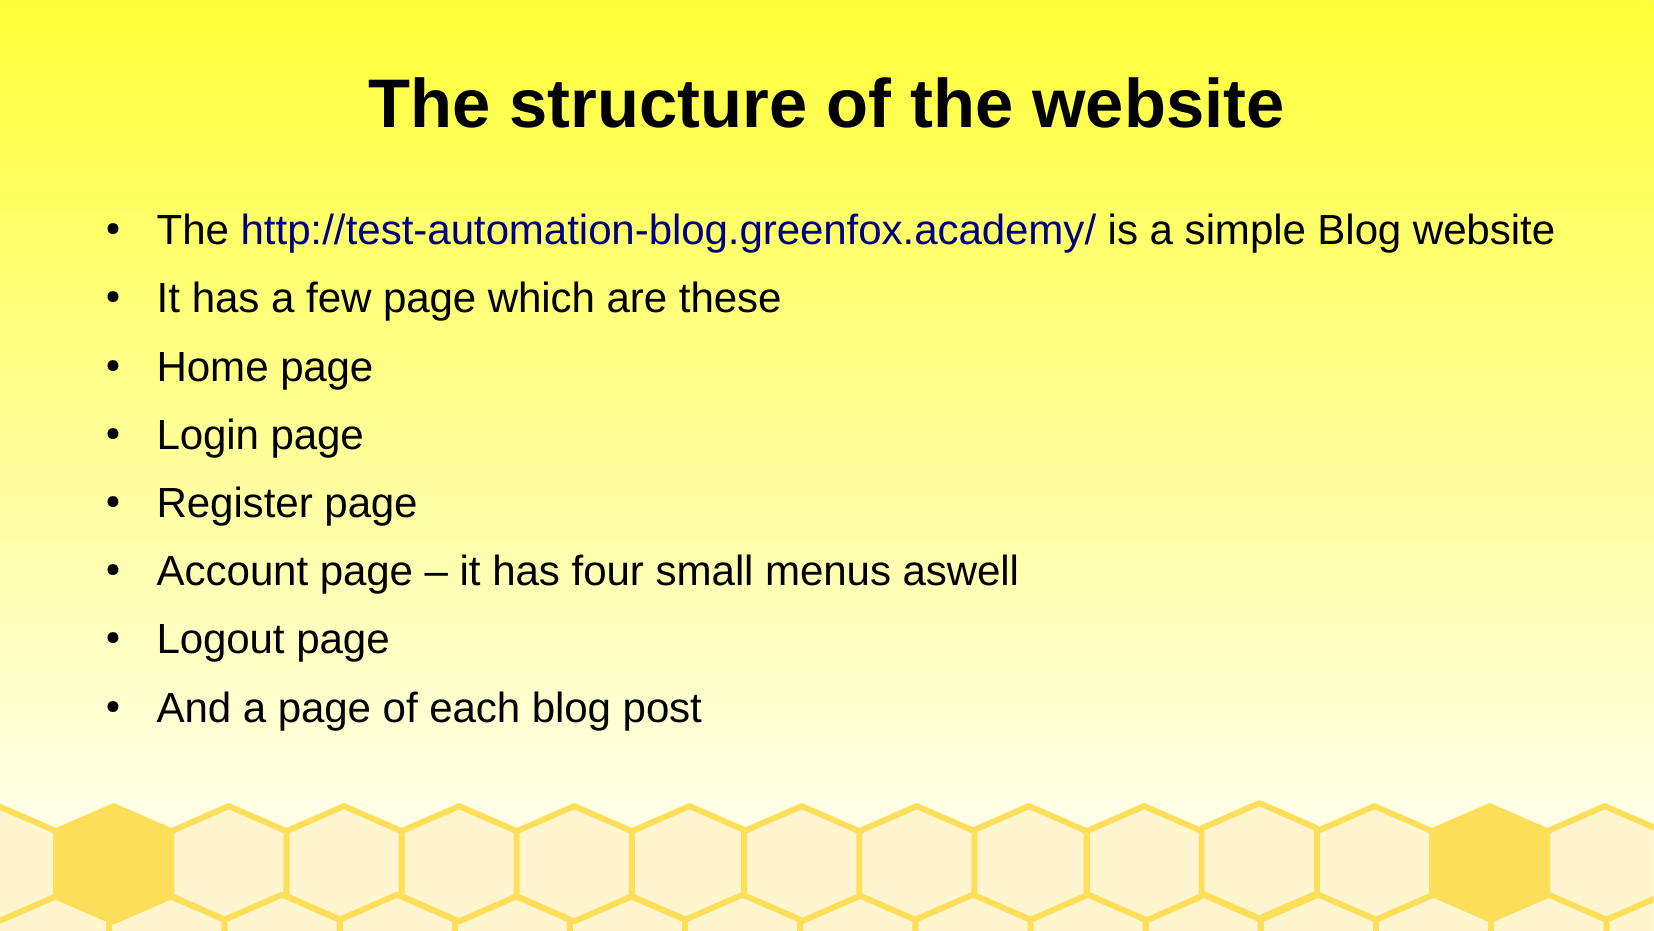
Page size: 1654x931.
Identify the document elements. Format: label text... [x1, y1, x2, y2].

title The structure of the website [88, 29, 1565, 178]
list The http://test-automation-blog.greenfox.academy/ is a simple Blog website It has a few page which are these Home page Login page Register page Account page – it has four small menus aswell Logout page And a page of each blog post [88, 206, 1565, 739]
